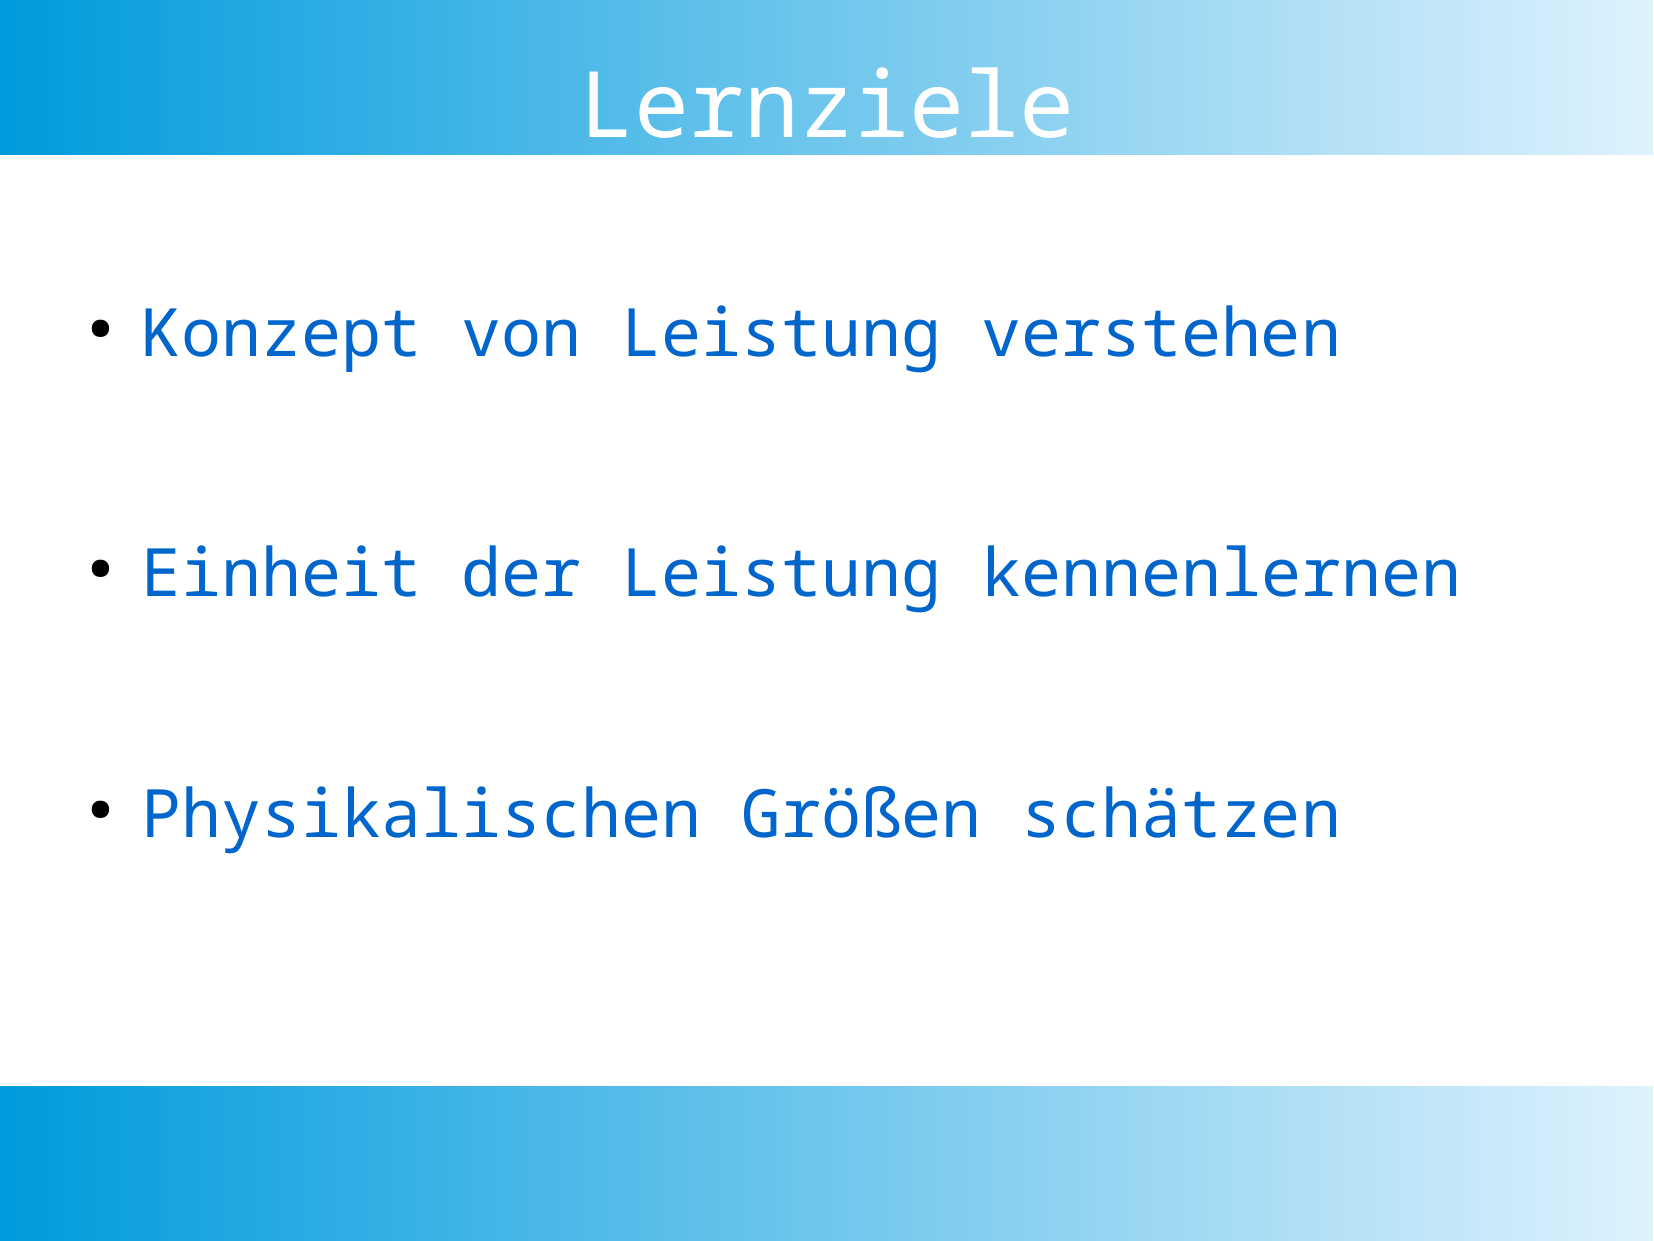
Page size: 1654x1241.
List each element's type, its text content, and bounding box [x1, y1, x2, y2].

list Konzept von Leistung verstehen Einheit der Leistung kennenlernen Physikalischen Größen schätzen [70, 284, 1630, 1004]
title Lernziele [82, 40, 1571, 163]
